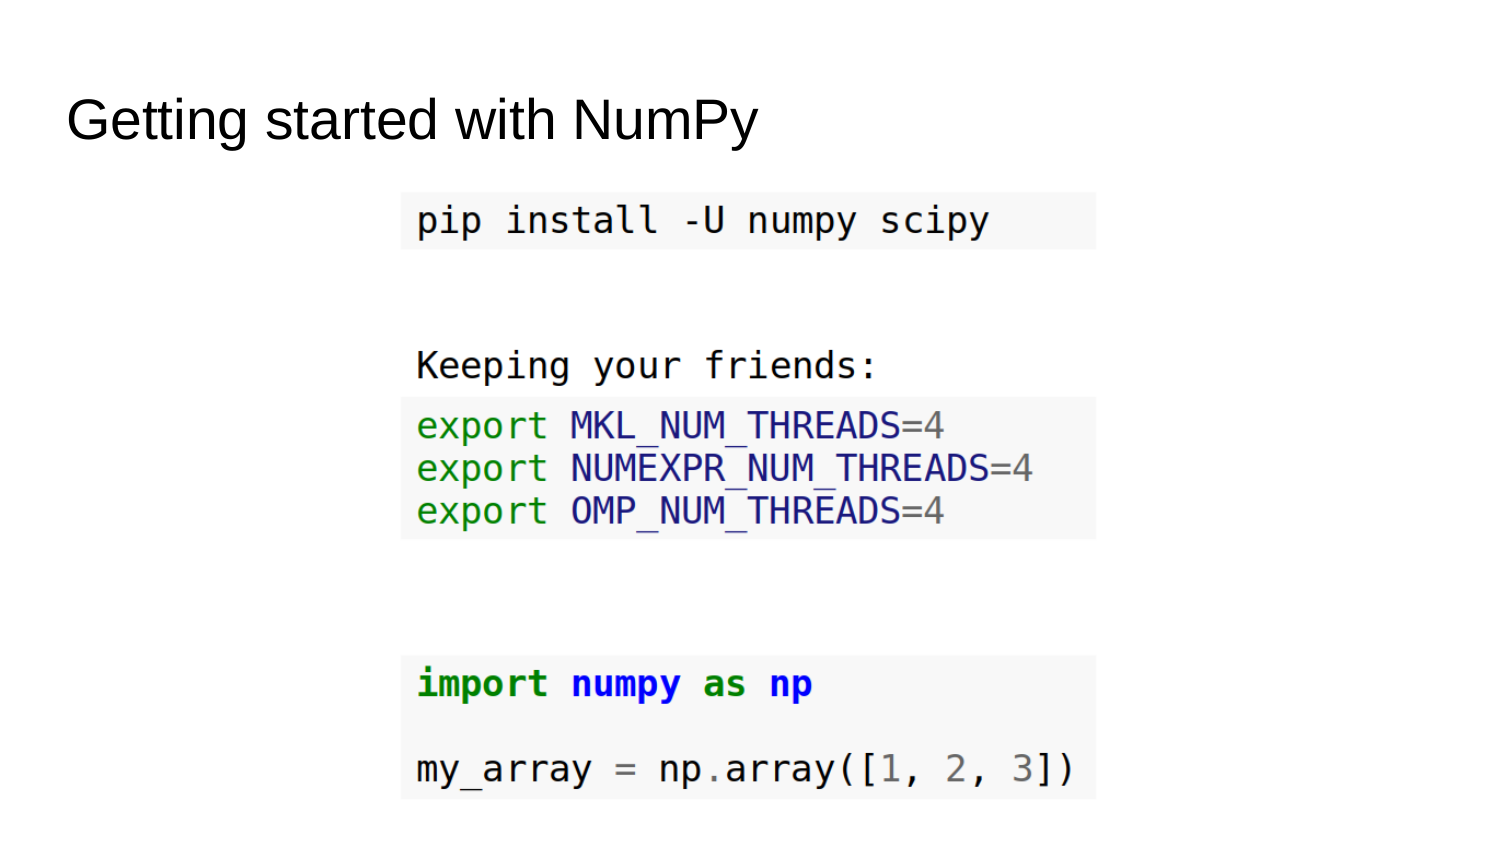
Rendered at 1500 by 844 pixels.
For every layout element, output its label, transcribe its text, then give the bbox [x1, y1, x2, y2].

title Getting started with NumPy [51, 72, 1449, 167]
picture [391, 185, 1109, 813]
